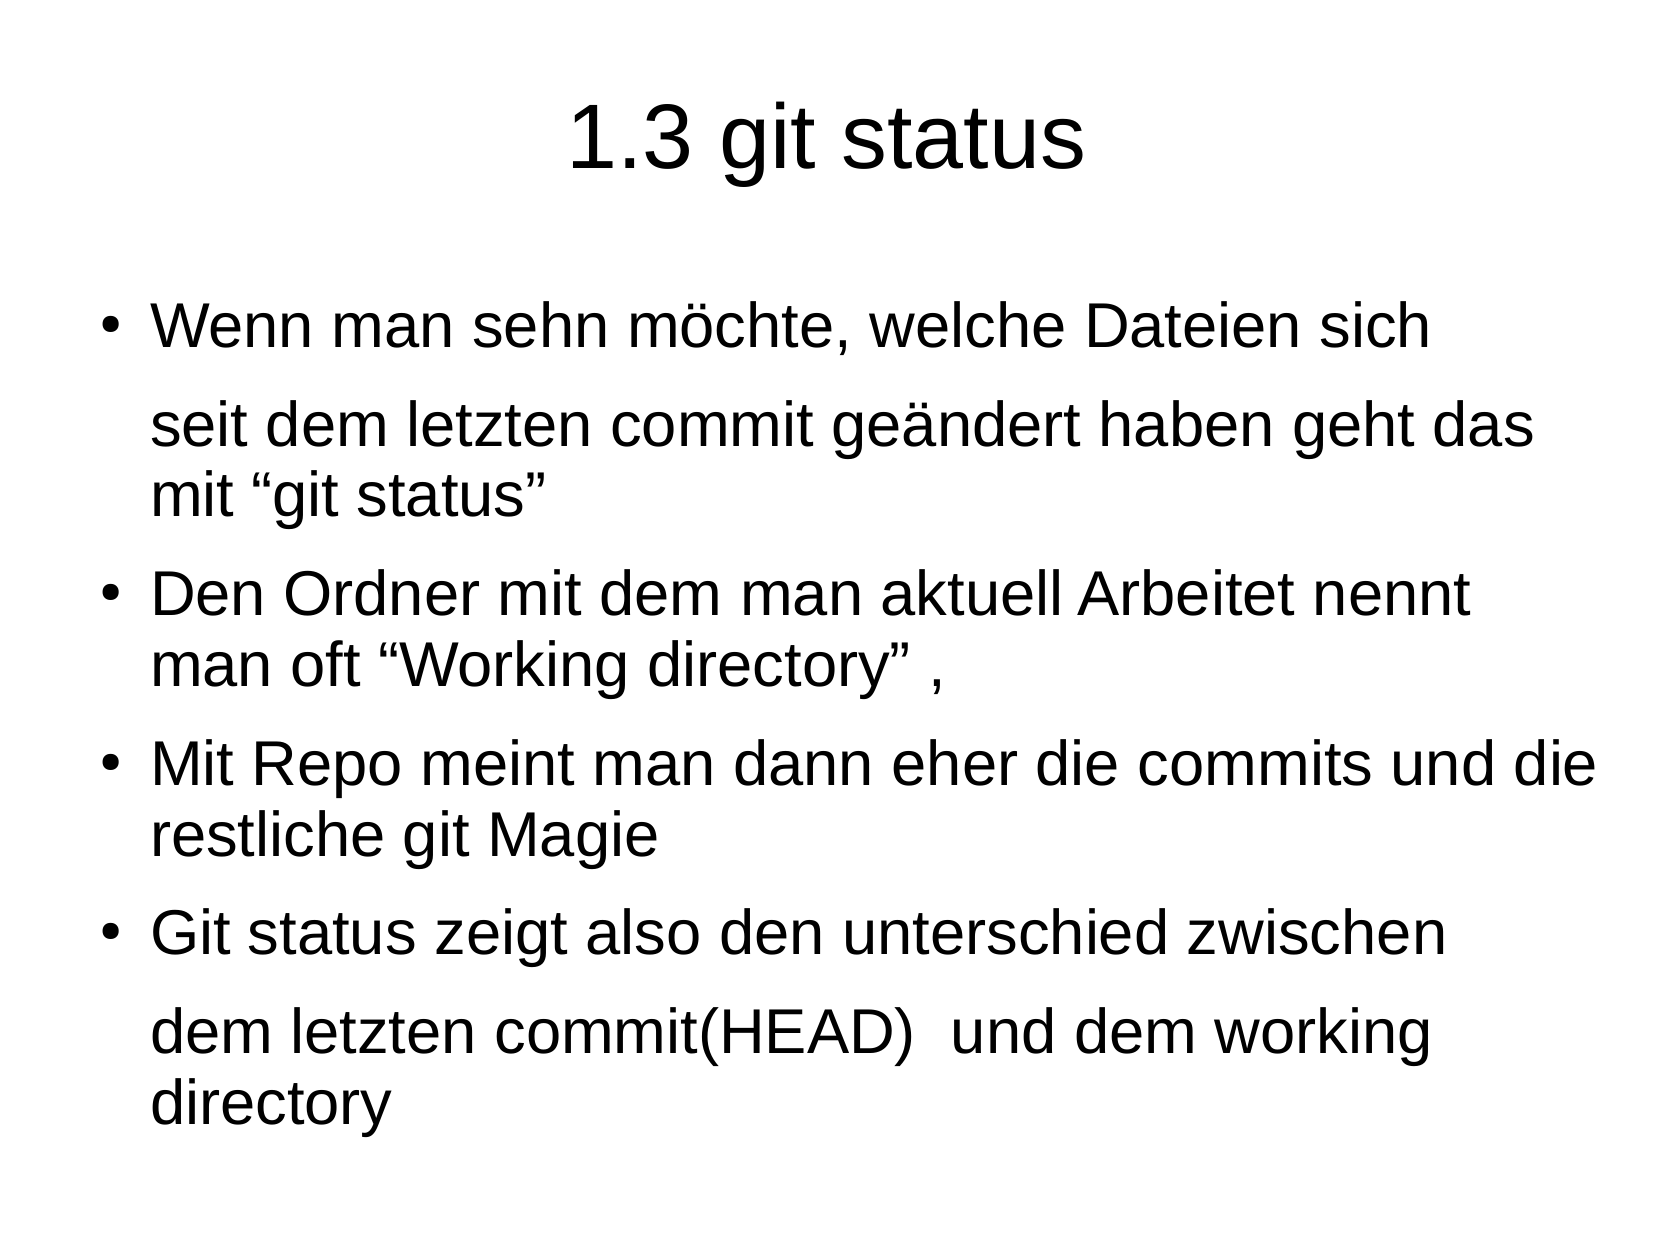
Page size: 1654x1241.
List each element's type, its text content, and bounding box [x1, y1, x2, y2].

list Wenn man sehn möchte, welche Dateien sich seit dem letzten commit geändert haben geht das mit “git status” Den Ordner mit dem man aktuell Arbeitet nennt man oft “Working directory” , Mit Repo meint man dann eher die commits und die restliche git Magie Git status zeigt also den unterschied zwischen dem letzten commit(HEAD) und dem working directory [82, 290, 1606, 1141]
title 1.3 git status [82, 49, 1571, 226]
